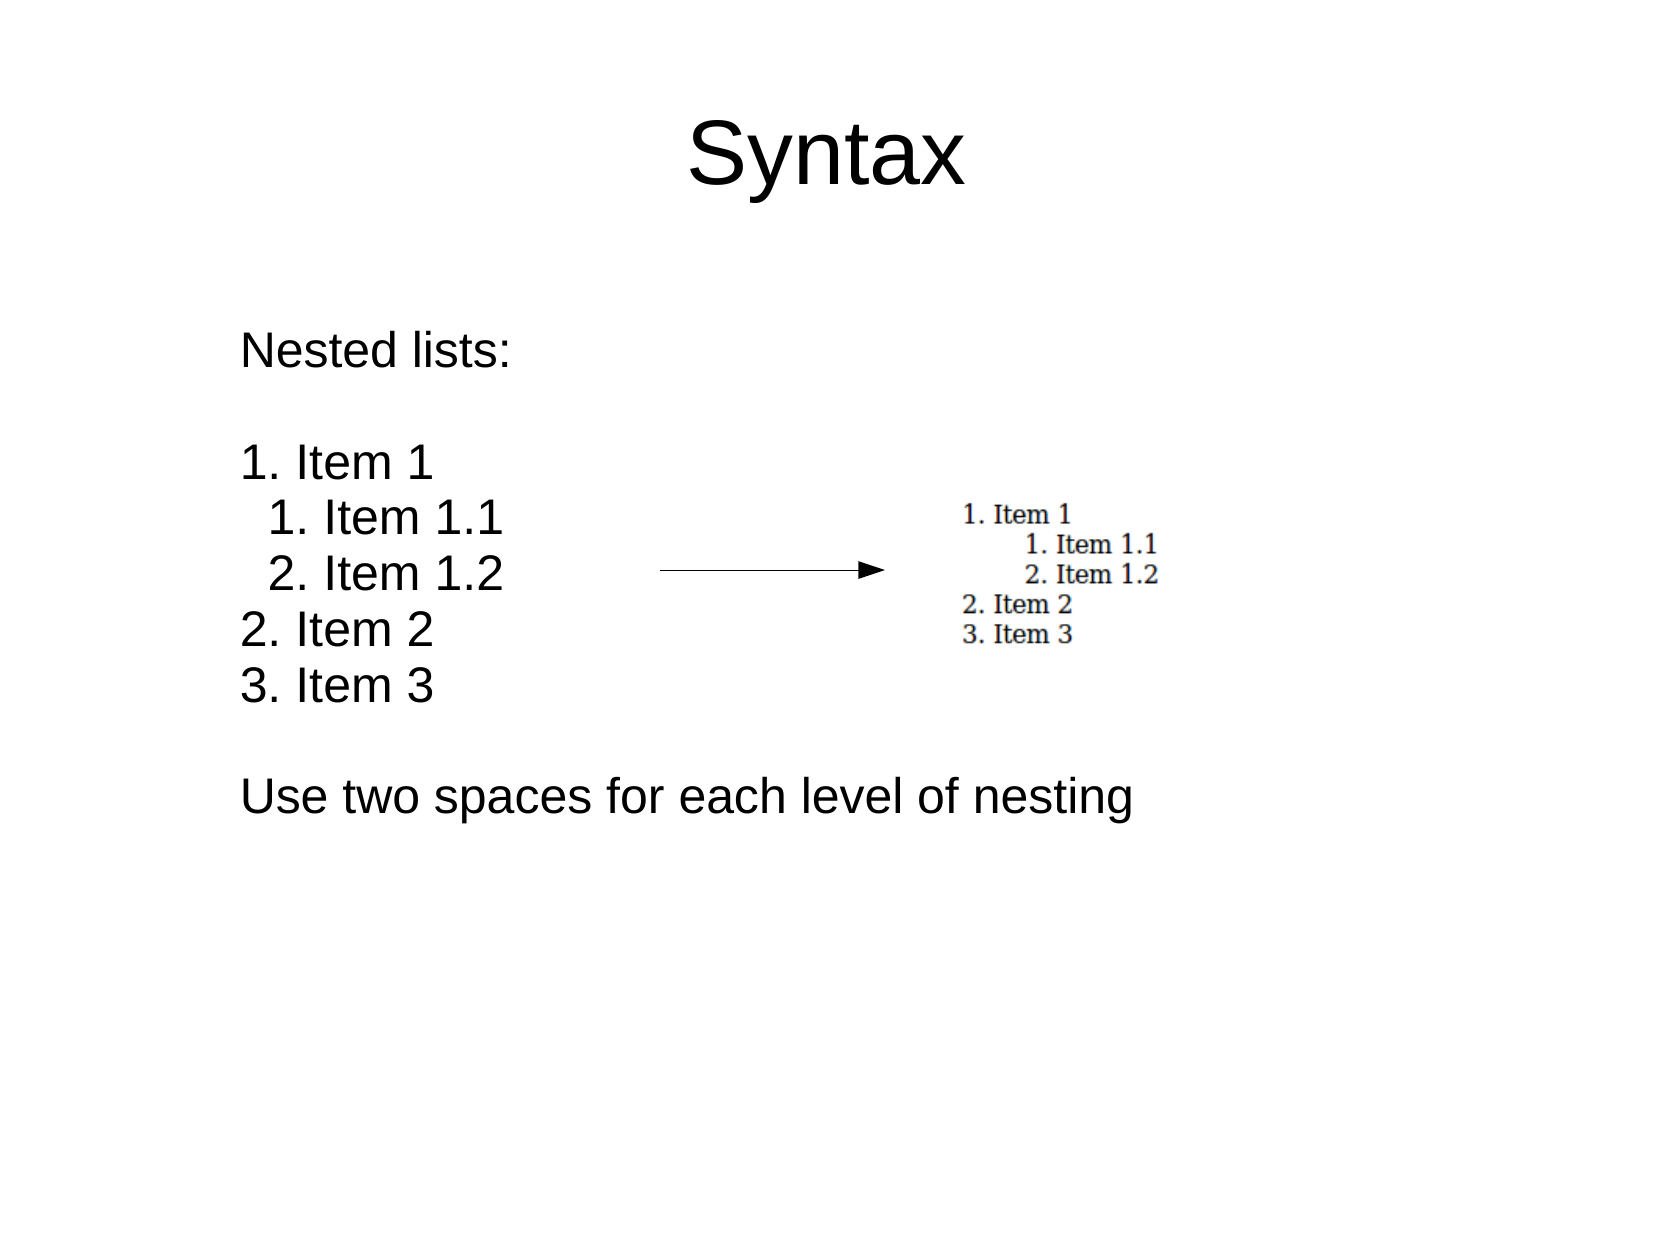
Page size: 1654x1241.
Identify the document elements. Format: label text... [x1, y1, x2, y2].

text_box Nested lists: 1. Item 1 1. Item 1.1 2. Item 1.2 2. Item 2 3. Item 3 Use two spaces for each level of nesting [225, 315, 1150, 949]
picture [945, 494, 1178, 656]
title Syntax [82, 49, 1571, 257]
